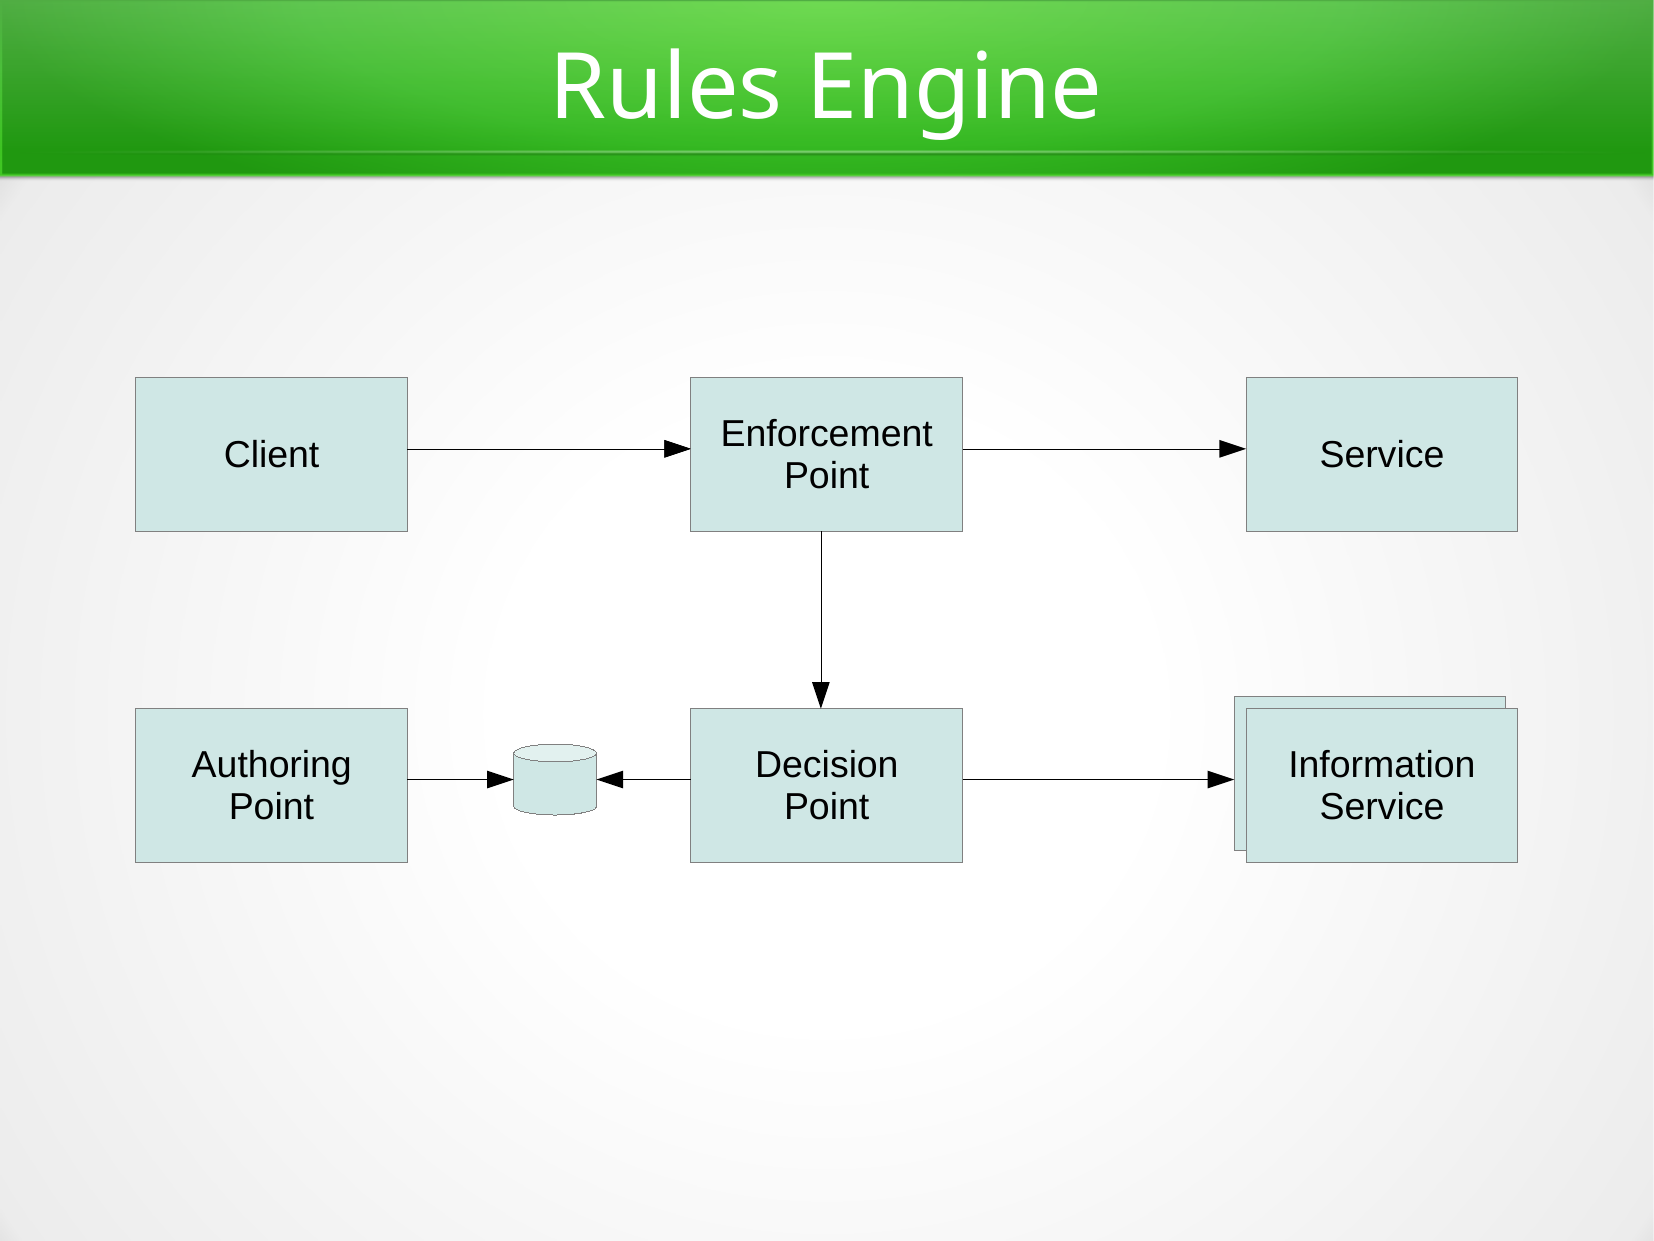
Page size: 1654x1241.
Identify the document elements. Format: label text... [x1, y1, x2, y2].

text_box Client [135, 377, 408, 532]
text_box Information Service [1246, 708, 1518, 863]
title Rules Engine [82, 11, 1571, 154]
text_box External Service [1234, 696, 1506, 851]
text_box [513, 754, 597, 816]
text_box Decision Point [690, 708, 963, 863]
text_box Service [1246, 377, 1518, 532]
text_box Enforcement Point [690, 377, 963, 532]
picture [0, 0, 1654, 1241]
text_box Authoring Point [135, 708, 408, 863]
